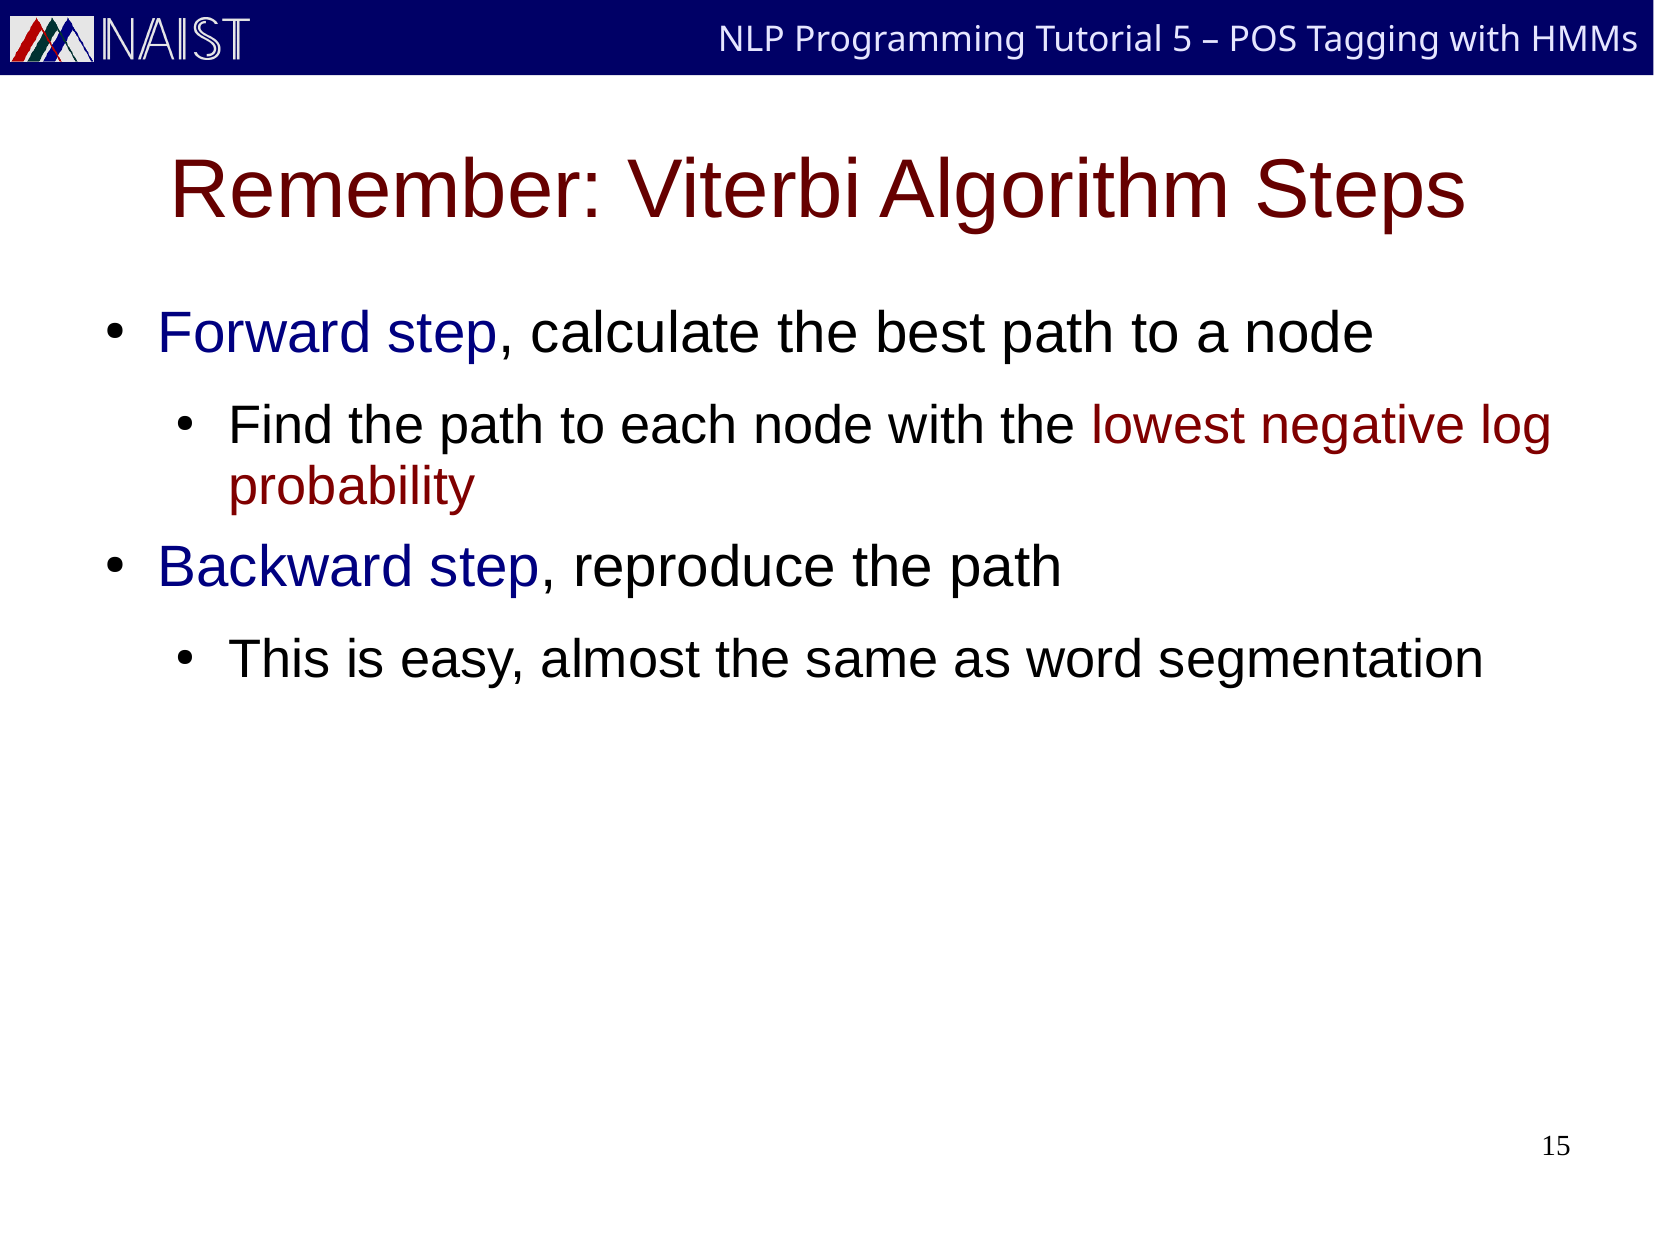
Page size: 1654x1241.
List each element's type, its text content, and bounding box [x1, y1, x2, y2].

title Remember: Viterbi Algorithm Steps [75, 92, 1564, 285]
picture [102, 17, 251, 60]
list Forward step, calculate the best path to a node Find the path to each node with the lowest negative log probability Backward step, reproduce the path This is easy, almost the same as word segmentation [86, 300, 1576, 1119]
picture [10, 16, 94, 62]
